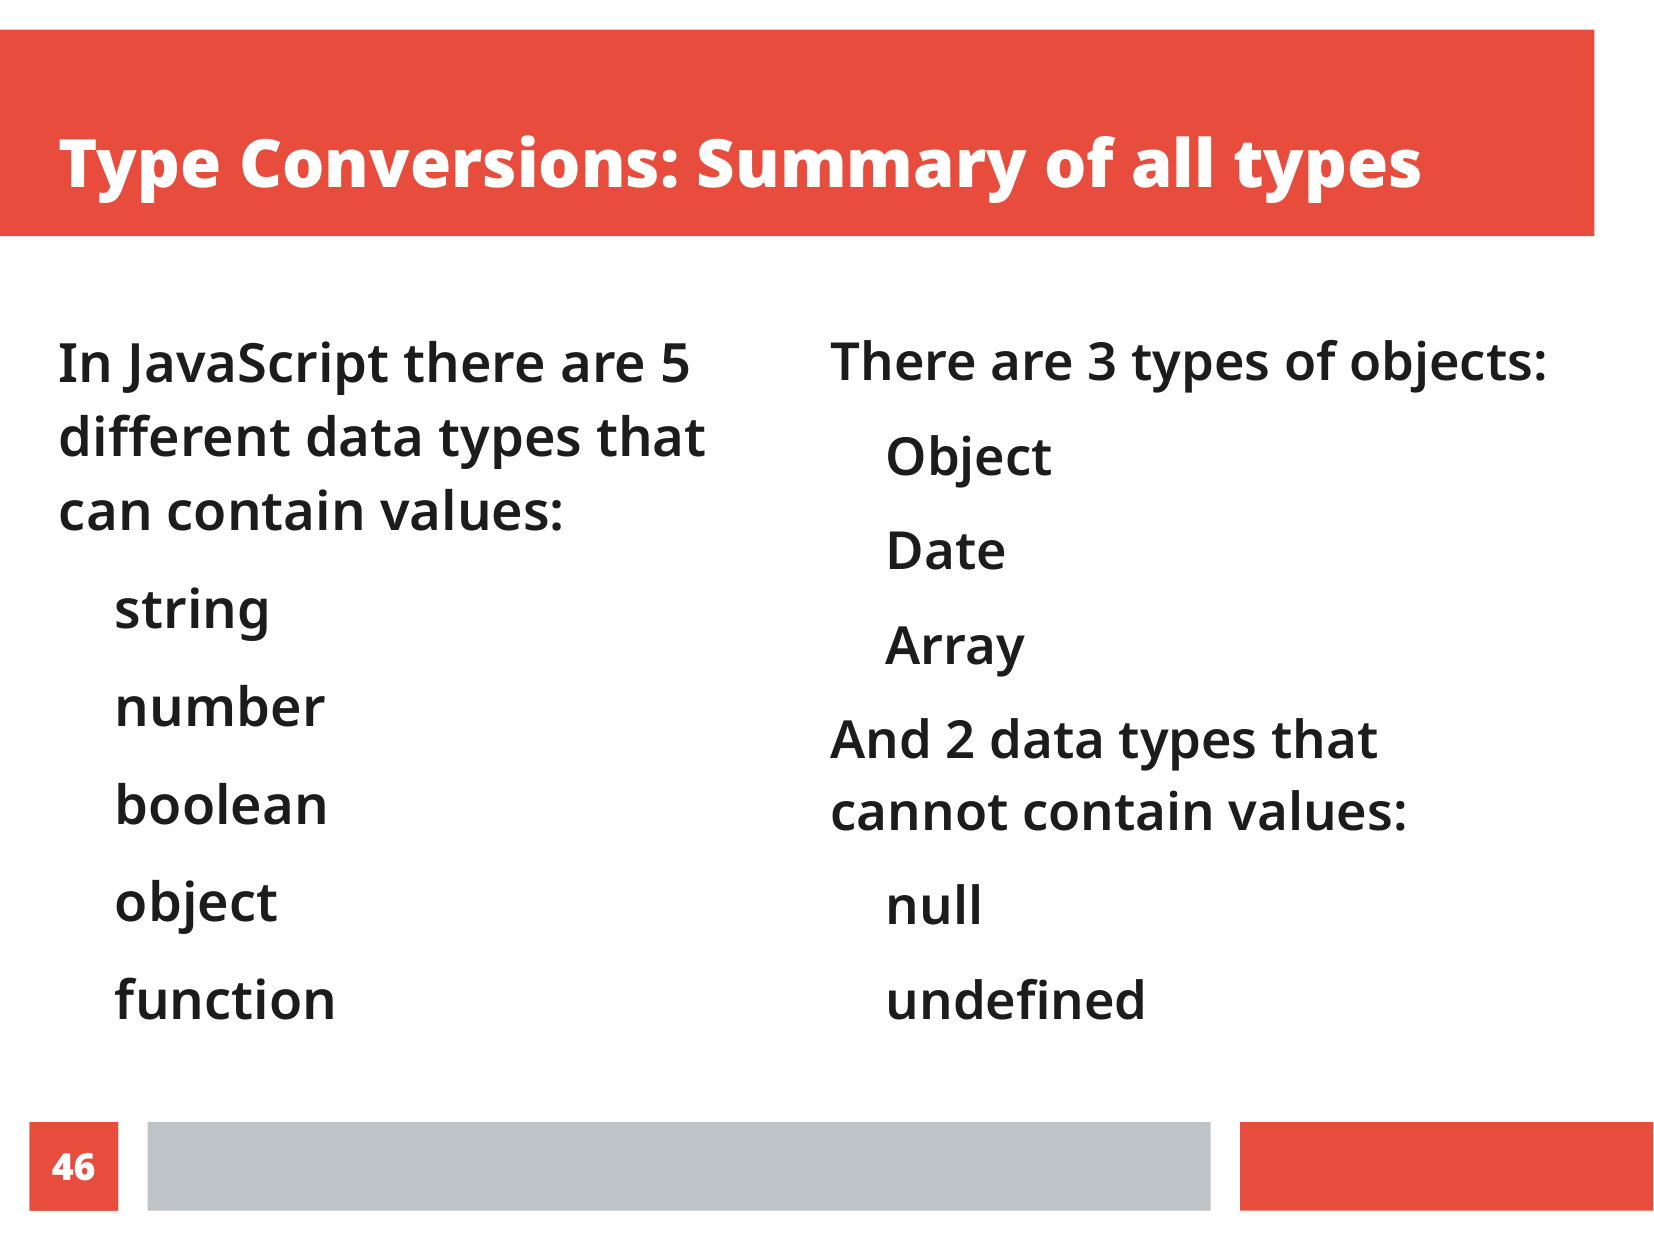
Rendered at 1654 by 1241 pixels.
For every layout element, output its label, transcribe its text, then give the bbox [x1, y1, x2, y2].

title Type Conversions: Summary of all types [59, 59, 1595, 207]
list There are 3 types of objects: Object Date Array And 2 data types that cannot contain values: null undefined [830, 324, 1566, 1093]
list In JavaScript there are 5 different data types that can contain values: string number boolean object function [59, 324, 794, 1093]
